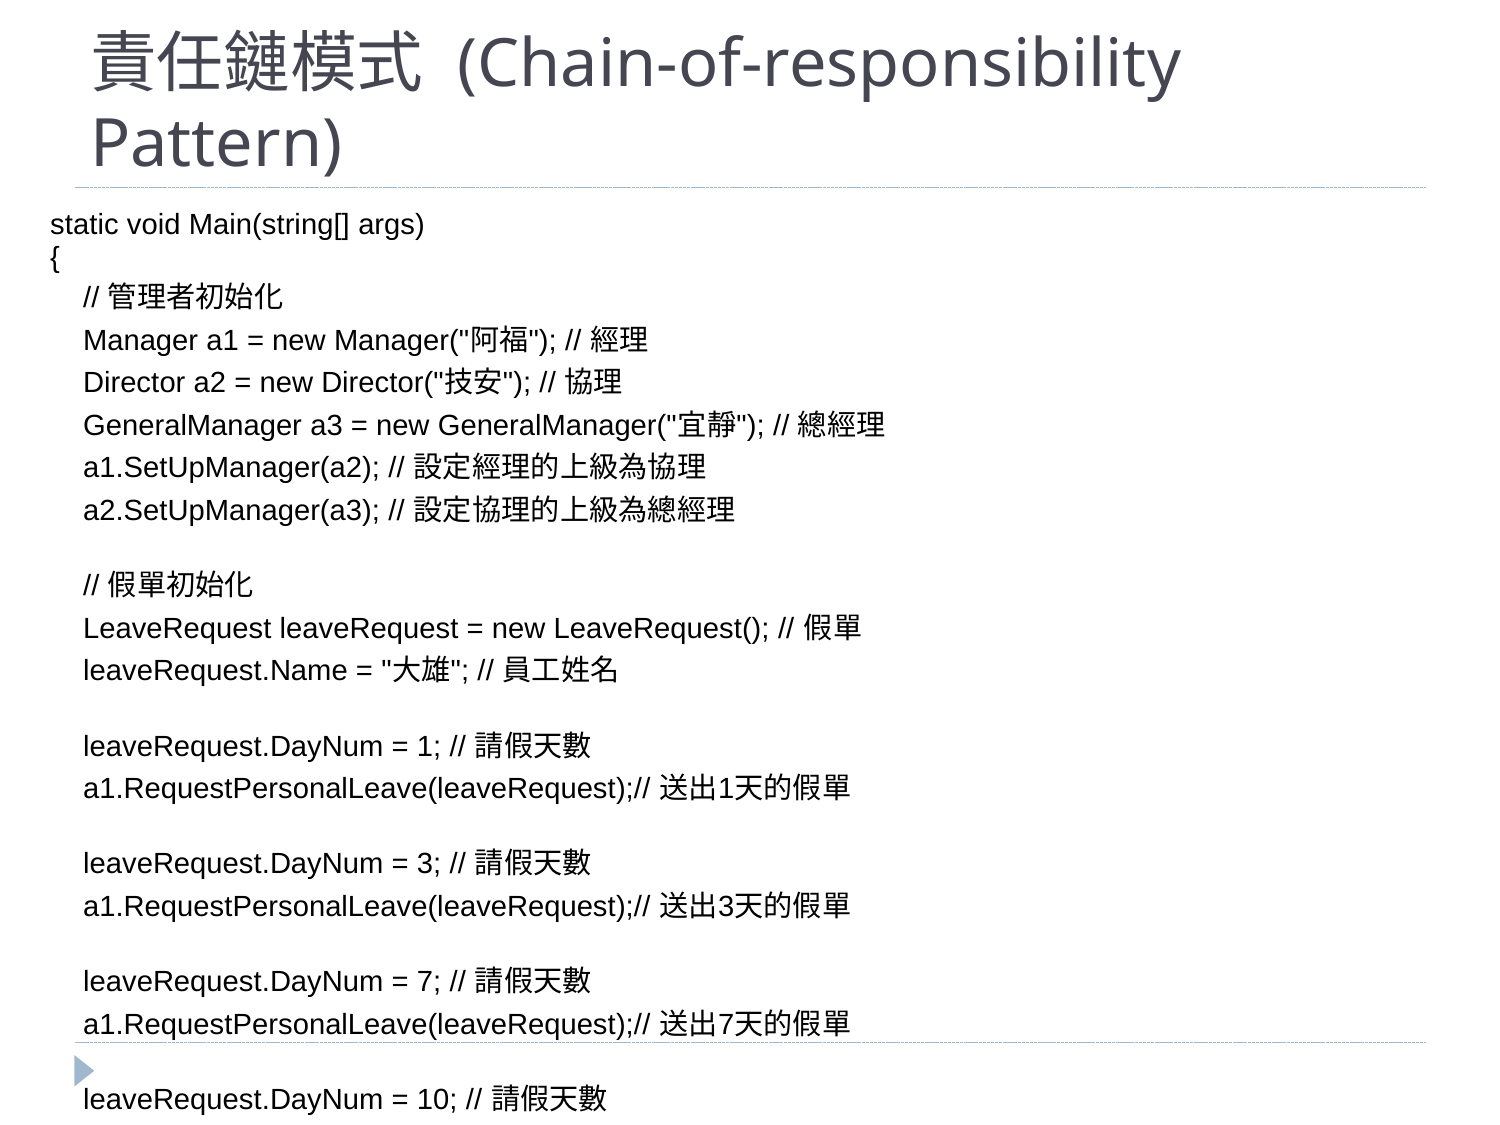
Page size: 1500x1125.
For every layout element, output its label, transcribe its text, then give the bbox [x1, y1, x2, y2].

title 責任鏈模式 (Chain-of-responsibility Pattern) [75, 25, 1426, 188]
text_box static void Main(string[] args) { // 管理者初始化 Manager a1 = new Manager("阿福"); // 經理 Director a2 = new Director("技安"); // 協理 GeneralManager a3 = new GeneralManager("宜靜"); // 總經理 a1.SetUpManager(a2); // 設定經理的上級為協理 a2.SetUpManager(a3); // 設定協理的上級為總經理 // 假單初始化 LeaveRequest leaveRequest = new LeaveRequest(); // 假單 leaveRequest.Name = "大雄"; // 員工姓名 leaveRequest.DayNum = 1; // 請假天數 a1.RequestPersonalLeave(leaveRequest);// 送出1天的假單 leaveRequest.DayNum = 3; // 請假天數 a1.RequestPersonalLeave(leaveRequest);// 送出3天的假單 leaveRequest.DayNum = 7; // 請假天數 a1.RequestPersonalLeave(leaveRequest);// 送出7天的假單 leaveRequest.DayNum = 10; // 請假天數 a1.RequestPersonalLeave(leaveRequest);// 送出10天的假單 Console.Read(); } [35, 200, 1300, 1072]
